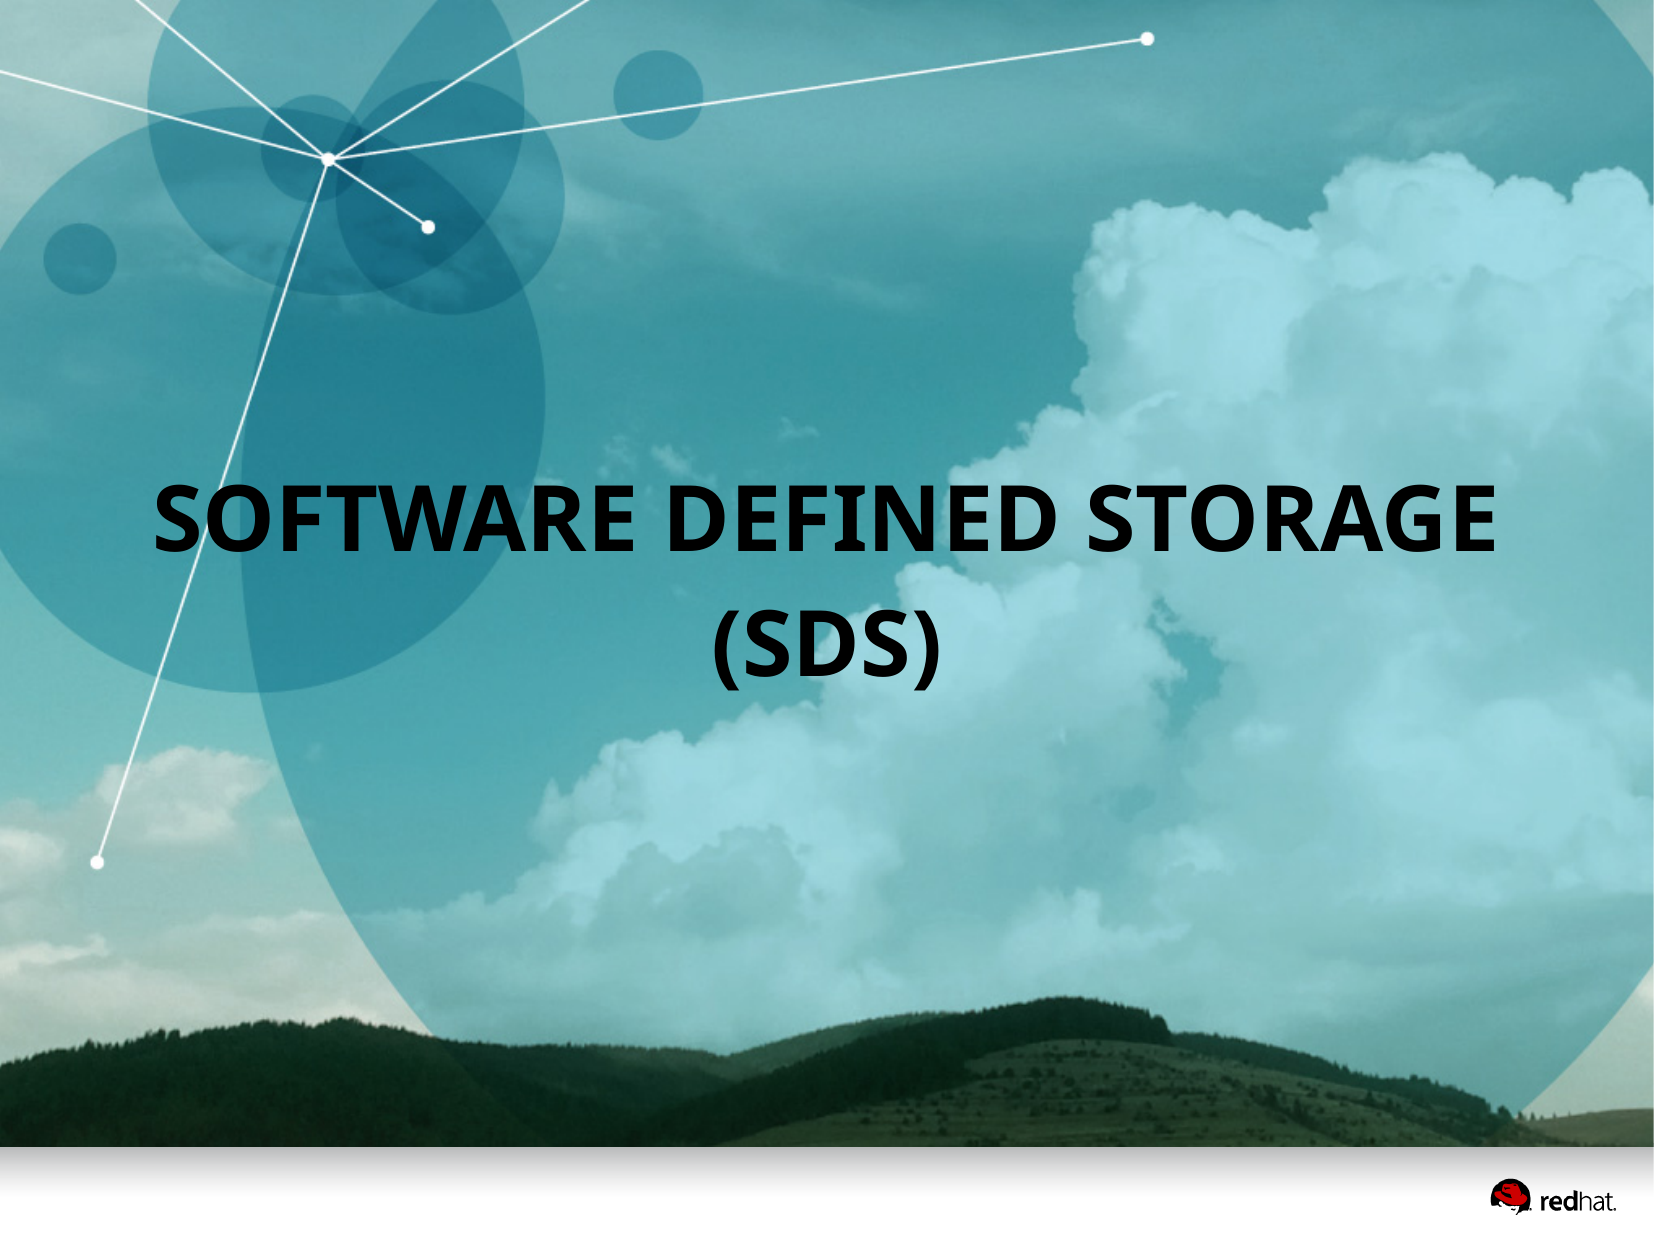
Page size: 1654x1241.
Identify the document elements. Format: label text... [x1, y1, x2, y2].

subtitle SOFTWARE DEFINED STORAGE (SDS) [82, 449, 1571, 708]
picture [0, 0, 1654, 1241]
